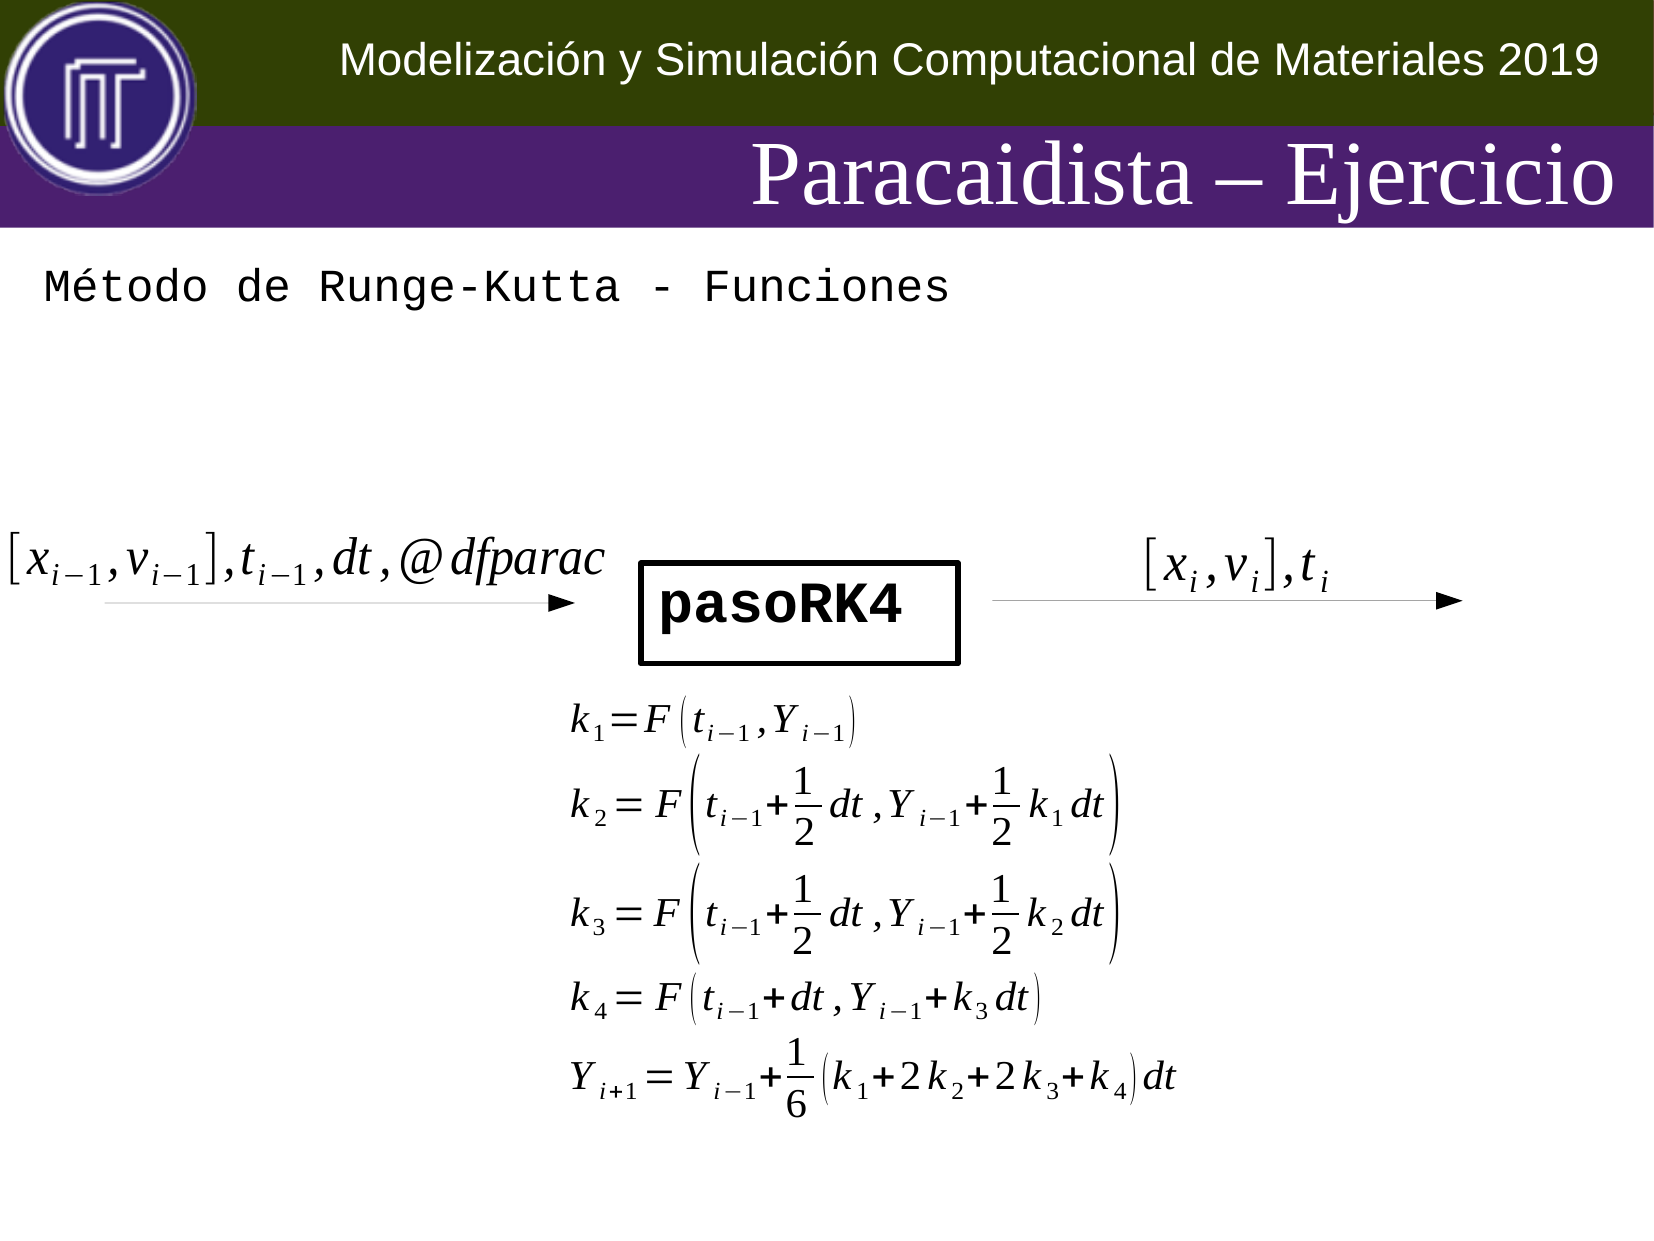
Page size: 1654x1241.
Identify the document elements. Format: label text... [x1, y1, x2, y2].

chart [1, 526, 615, 593]
picture [2, 0, 197, 196]
chart [562, 692, 1186, 1127]
text_box Paracaidista – Ejercicio [736, 64, 1654, 283]
text_box Método de Runge-Kutta - Funciones [28, 255, 1186, 323]
text_box pasoRK4 [640, 563, 958, 664]
chart [1137, 531, 1335, 600]
